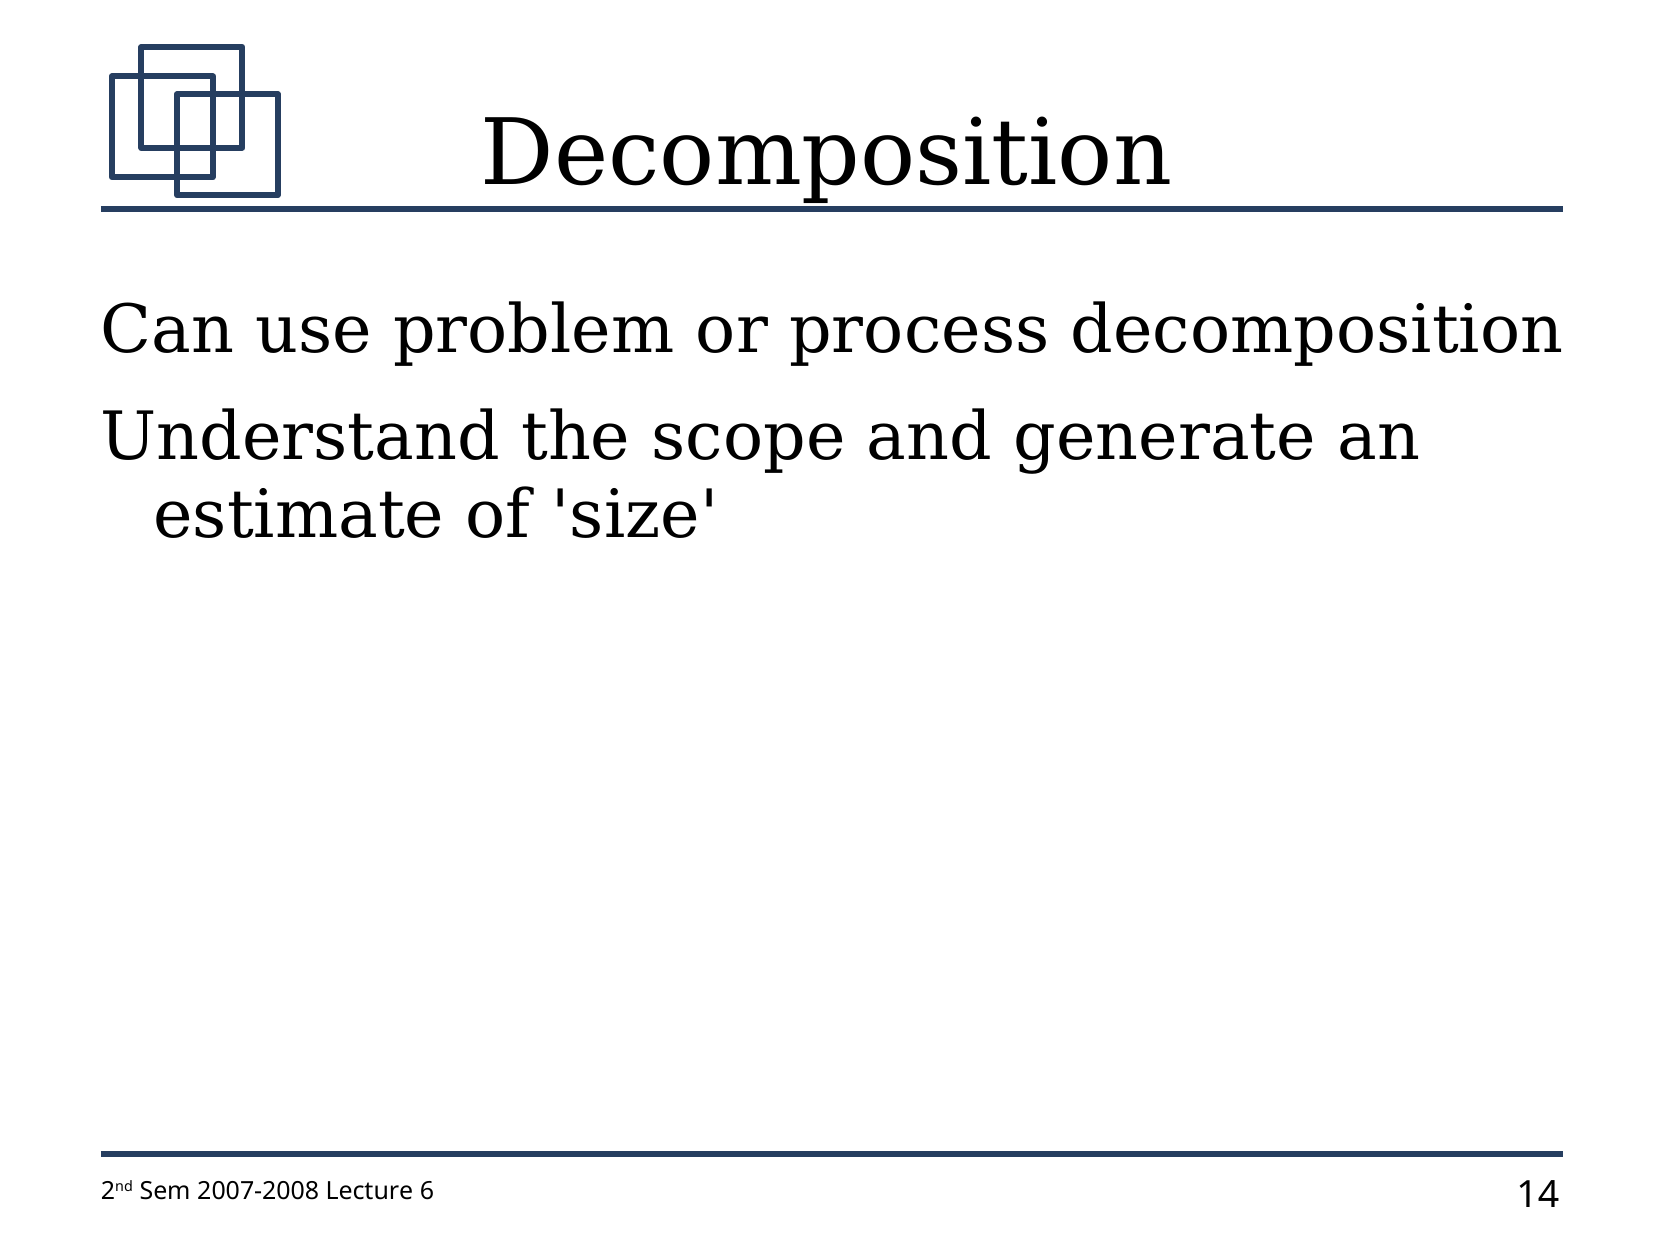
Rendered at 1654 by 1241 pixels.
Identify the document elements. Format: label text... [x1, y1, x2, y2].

title Decomposition [82, 49, 1571, 257]
list Can use problem or process decomposition Understand the scope and generate an estimate of 'size' [82, 290, 1571, 1109]
